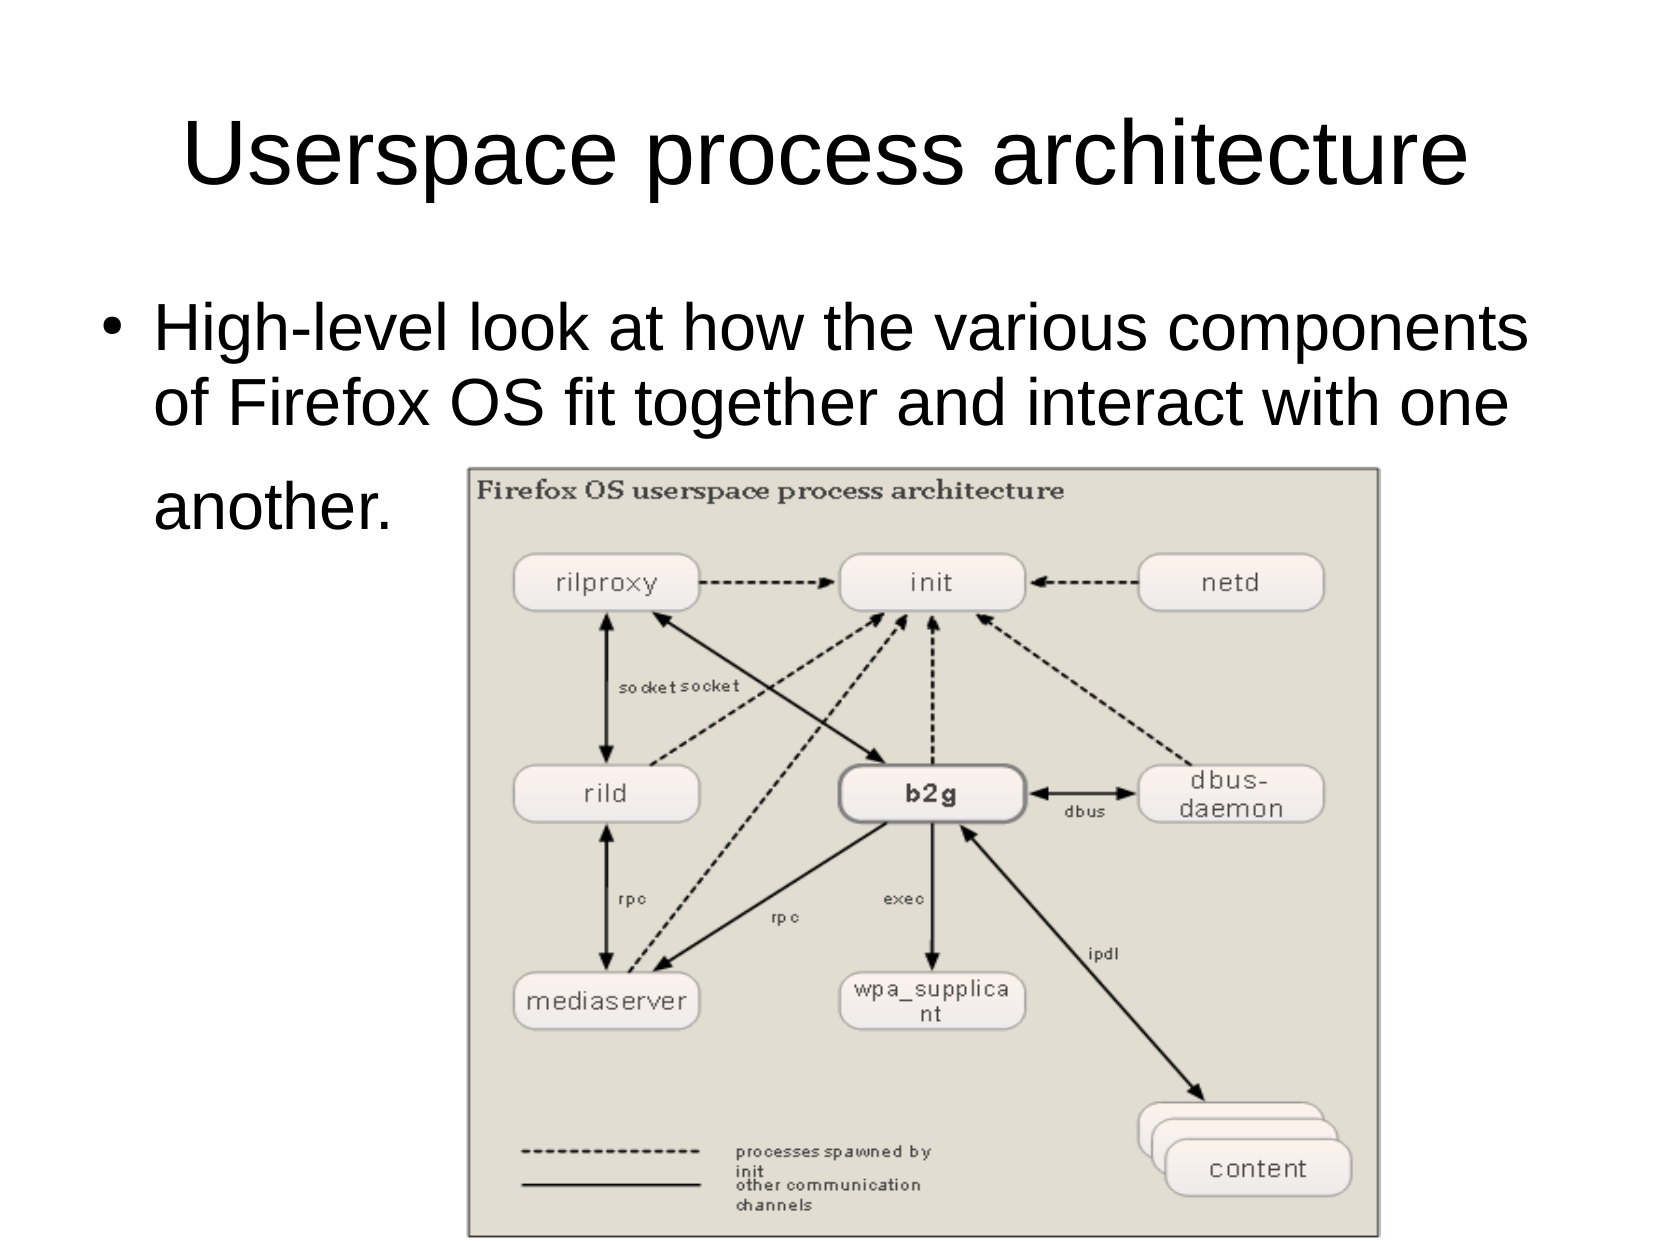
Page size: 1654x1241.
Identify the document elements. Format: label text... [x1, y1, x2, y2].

list High-level look at how the various components of Firefox OS fit together and interact with one another. [82, 290, 1538, 1010]
title Userspace process architecture [82, 49, 1571, 257]
picture [465, 464, 1381, 1241]
